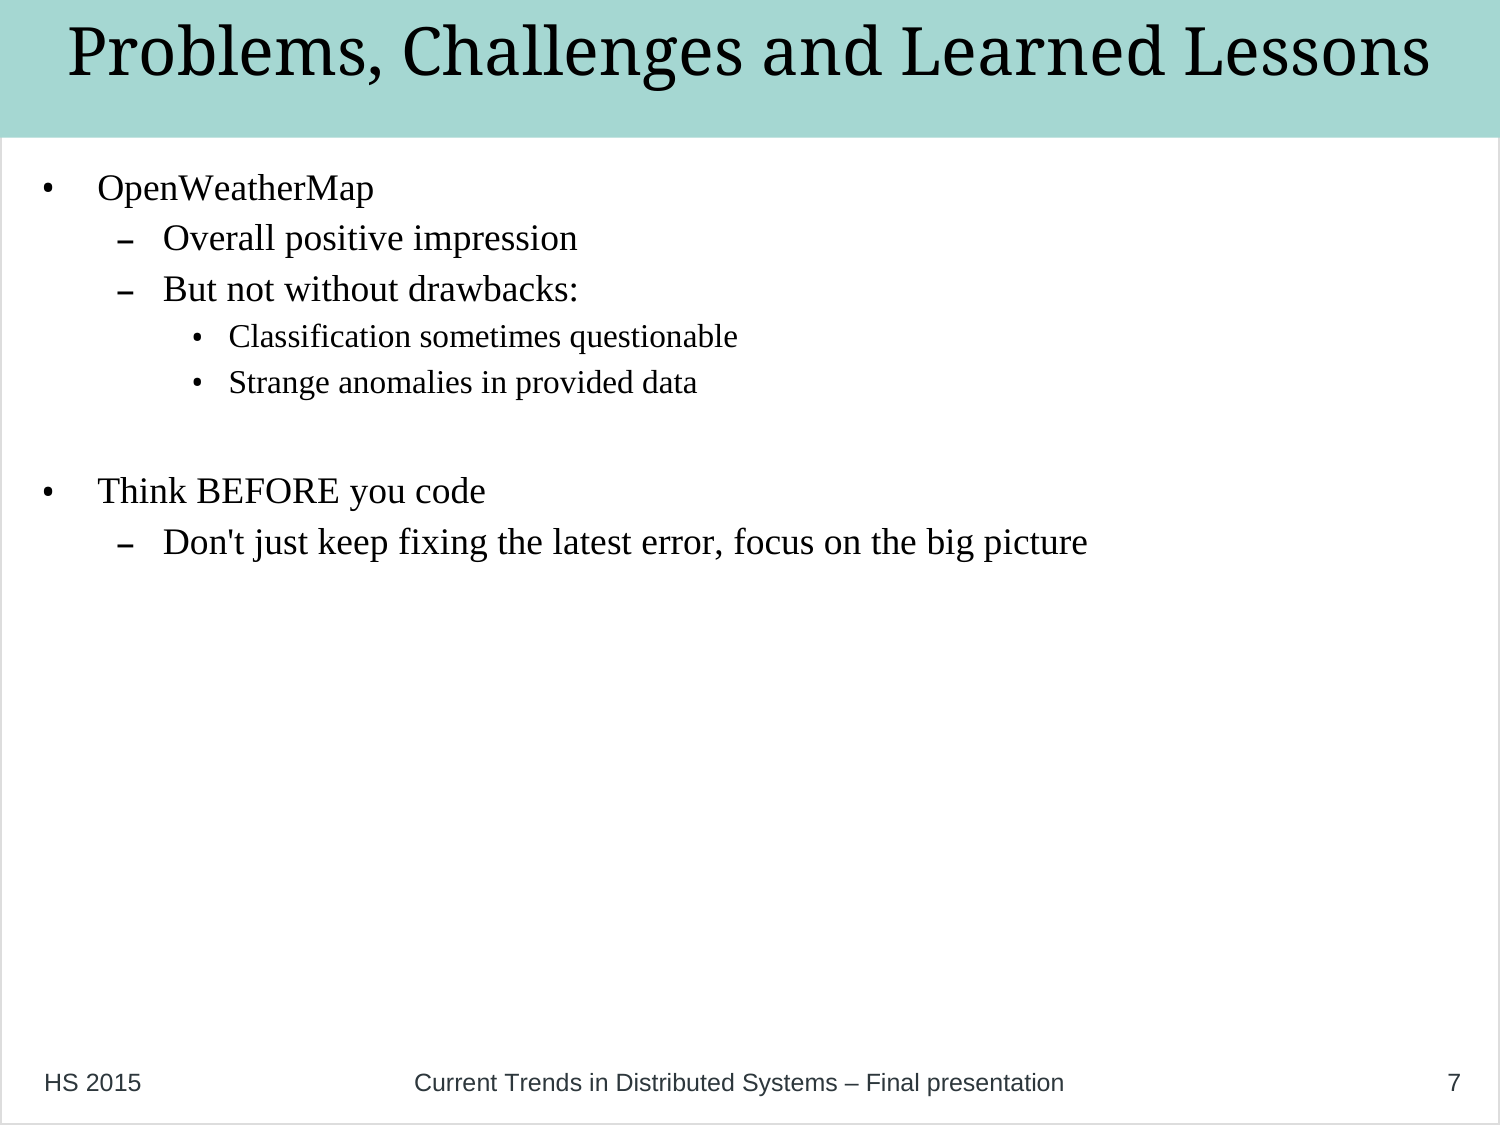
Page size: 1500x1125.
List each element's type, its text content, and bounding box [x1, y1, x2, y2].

text_box Current Trends in Distributed Systems – Final presentation [300, 1058, 1201, 1107]
title Problems, Challenges and Learned Lessons [0, 0, 1500, 138]
text_box <number> [1375, 1058, 1477, 1097]
list OpenWeatherMap Overall positive impression But not without drawbacks: Classification sometimes questionable Strange anomalies in provided data Think BEFORE you code Don't just keep fixing the latest error, focus on the big picture [26, 158, 1477, 827]
text_box HS 2015 [29, 1058, 195, 1097]
